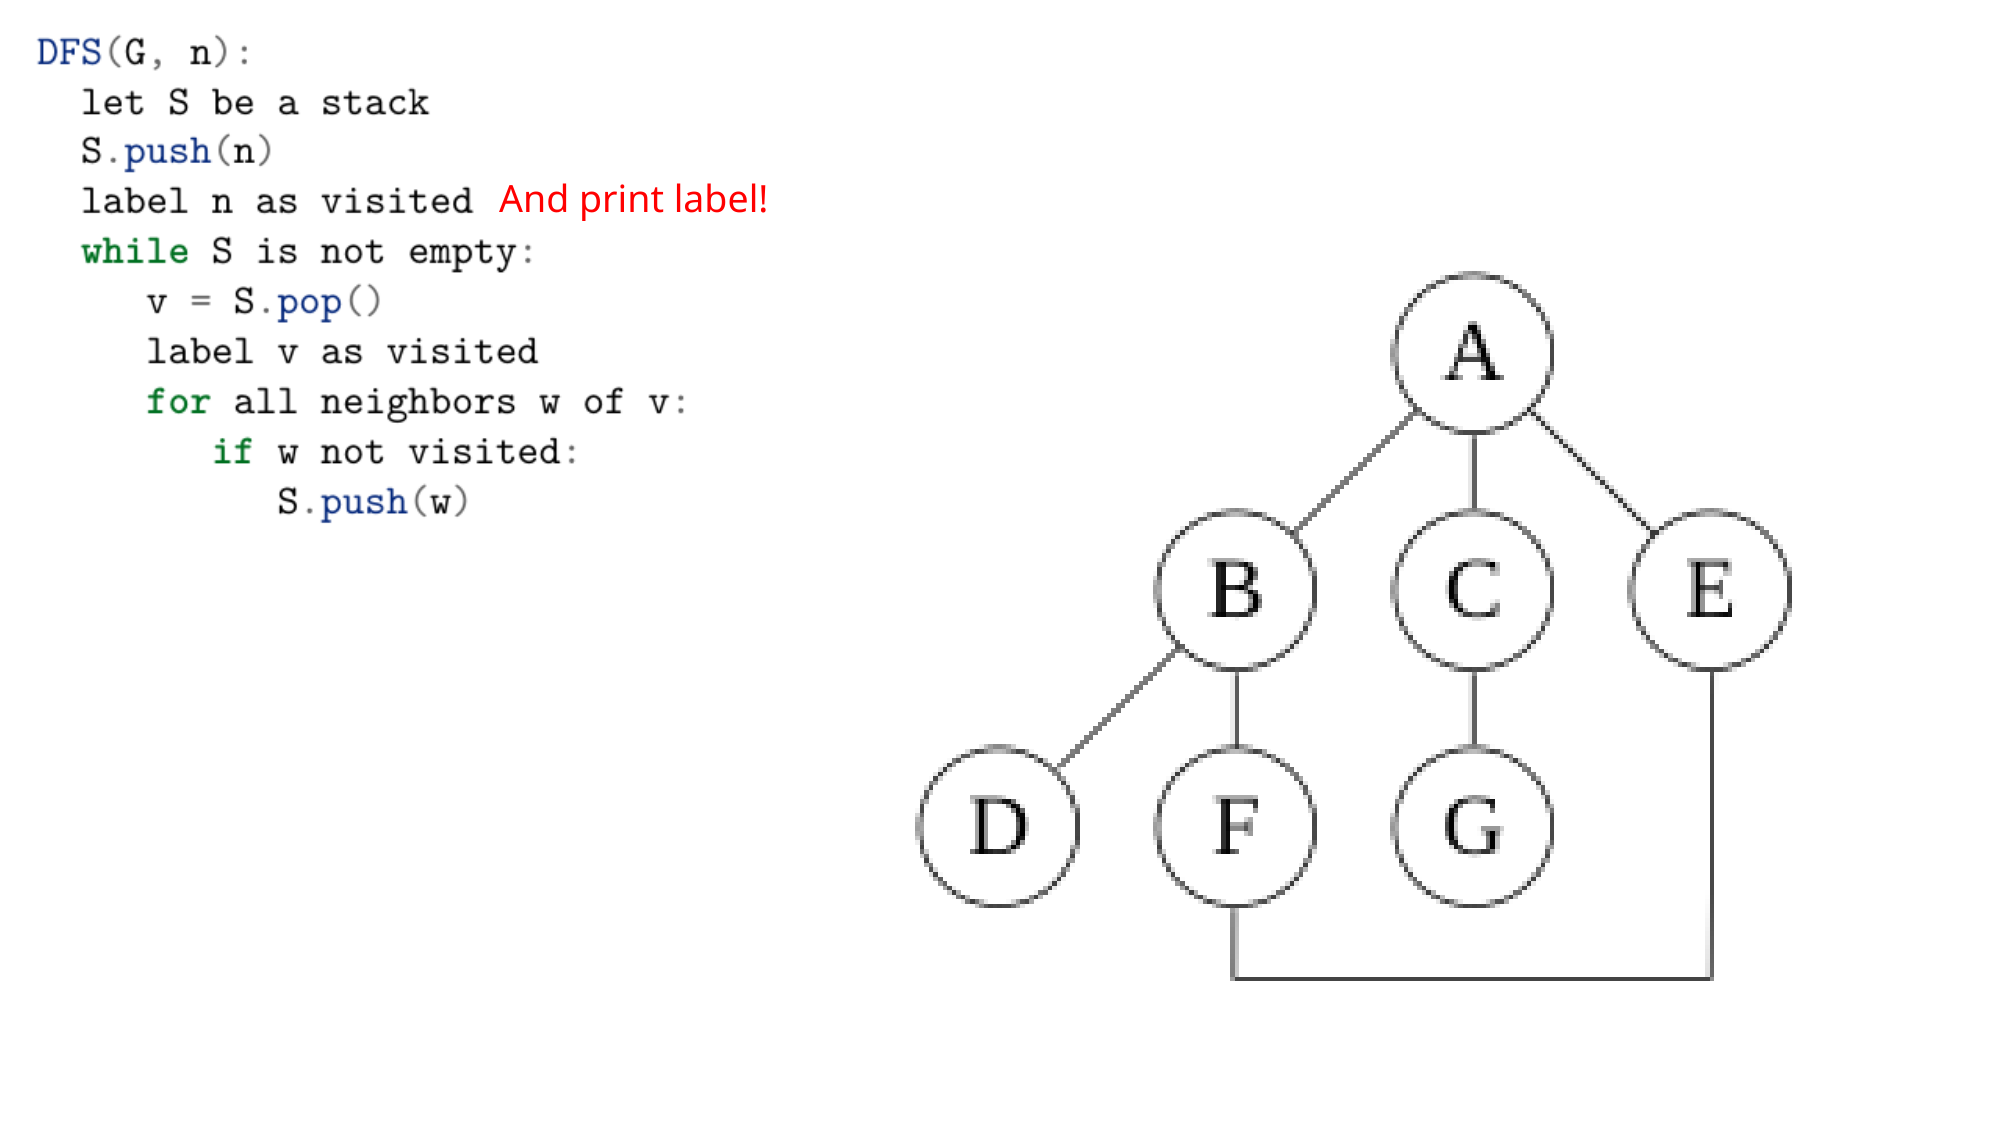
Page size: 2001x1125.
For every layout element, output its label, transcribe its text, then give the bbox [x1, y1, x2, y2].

text_box And print label! [484, 167, 885, 229]
picture [902, 262, 1815, 1000]
picture [17, 19, 743, 545]
